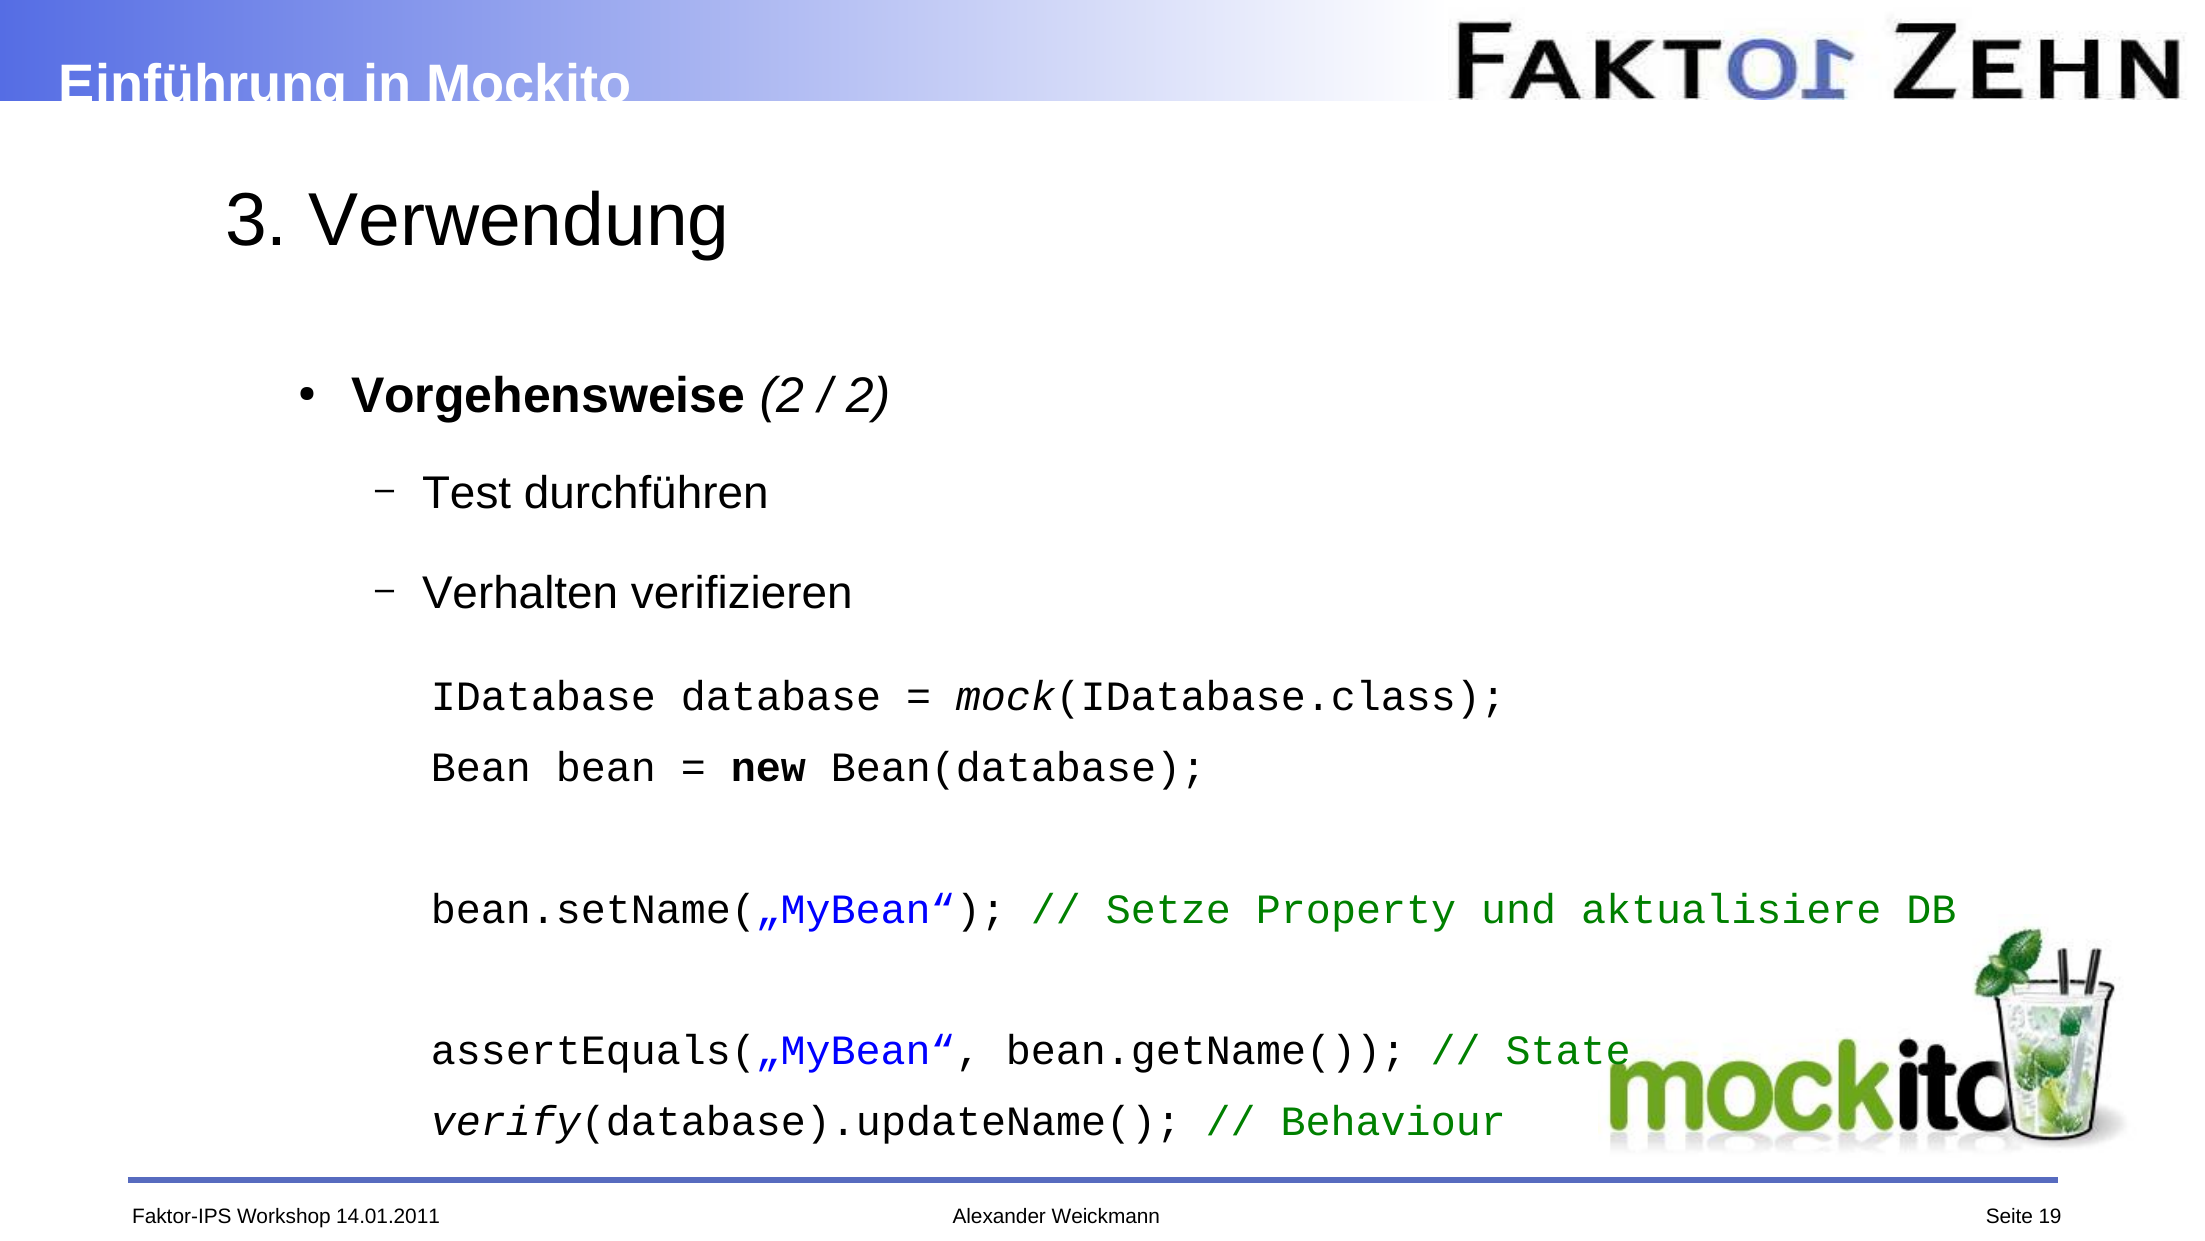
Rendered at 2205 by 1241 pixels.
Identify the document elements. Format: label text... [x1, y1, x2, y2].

picture [1448, 7, 2191, 100]
title 3. Verwendung [225, 142, 1981, 296]
picture [1598, 914, 2141, 1167]
list Vorgehensweise (2 / 2) Test durchführen Verhalten verifizieren IDatabase database = mock(IDatabase.class); Bean bean = new Bean(database); bean.setName(„MyBean“); // Setze Property und aktualisiere DB assertEquals(„MyBean“, bean.getName()); // State verify(database).updateName(); // Behaviour [280, 339, 2036, 1108]
